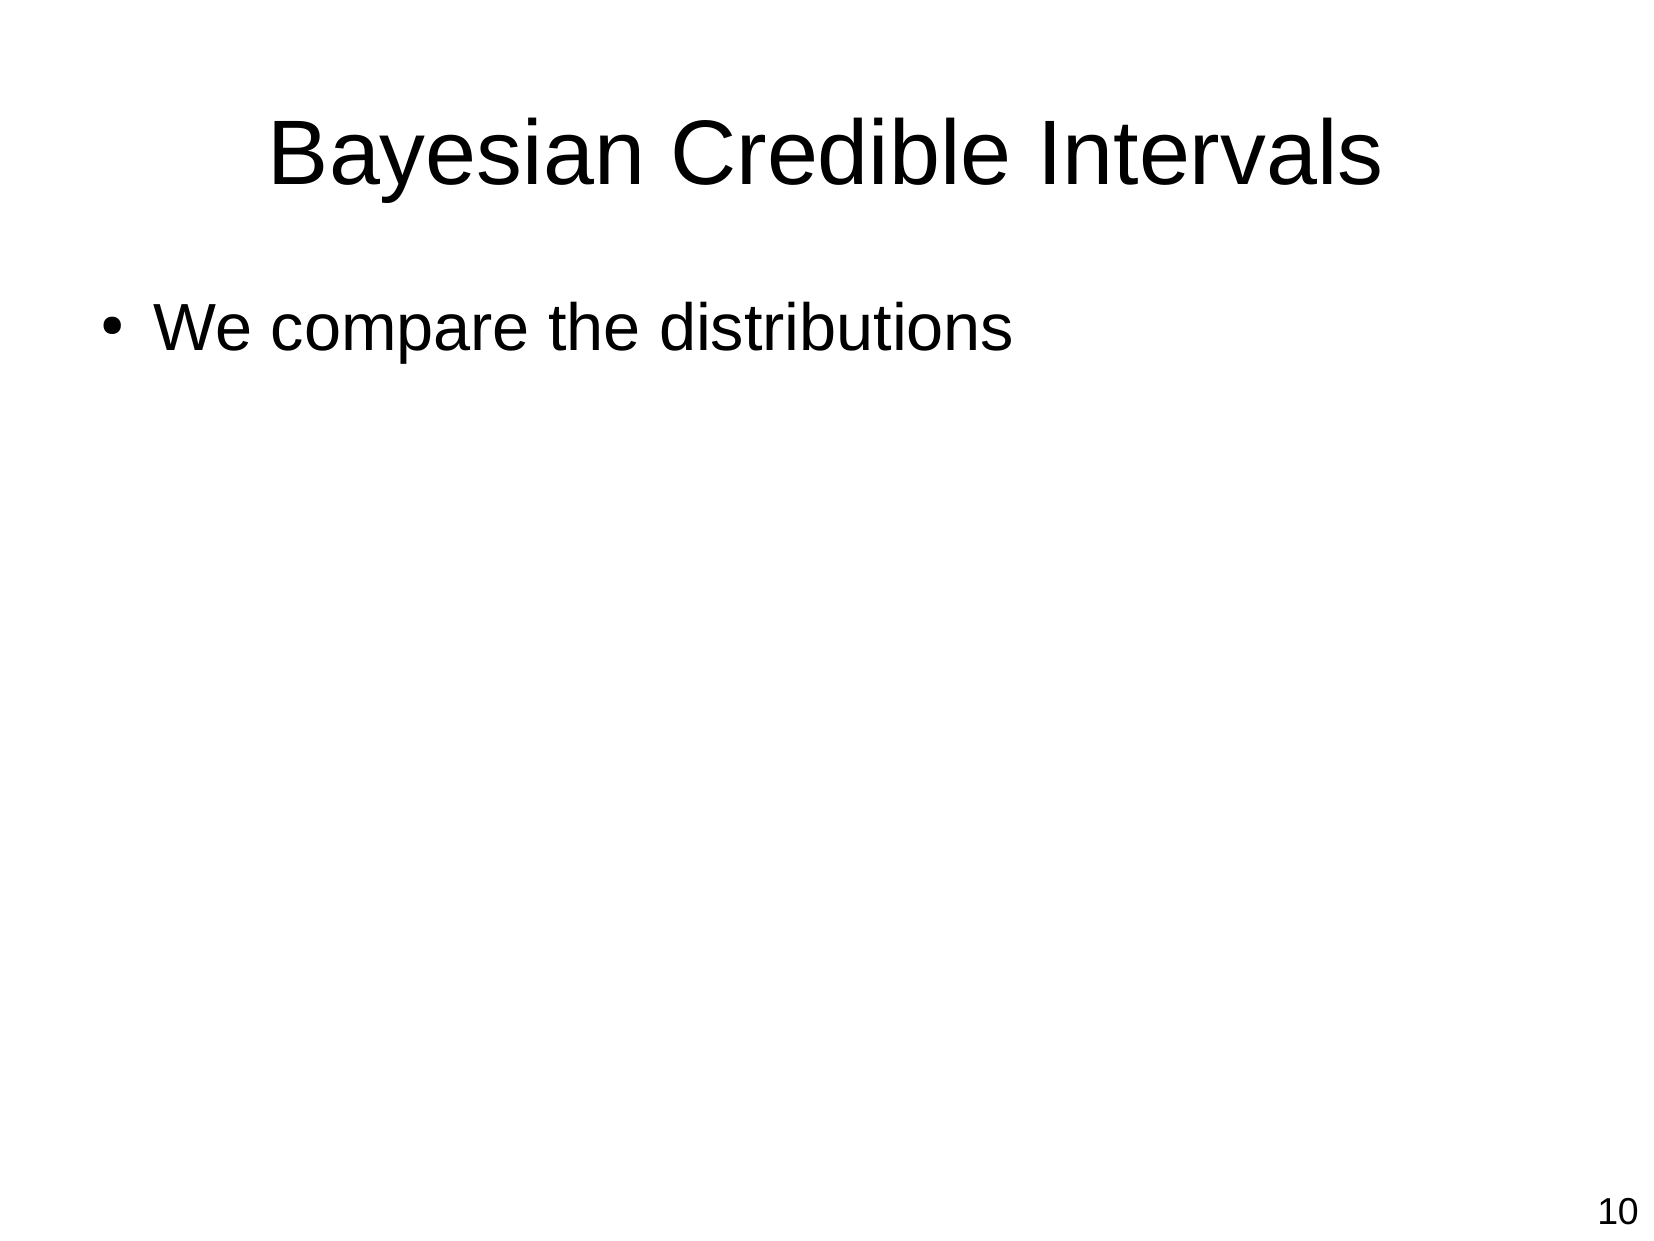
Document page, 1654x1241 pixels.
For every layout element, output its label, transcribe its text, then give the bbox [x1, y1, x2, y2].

title Bayesian Credible Intervals [82, 49, 1571, 257]
list We compare the distributions [82, 290, 1571, 1010]
